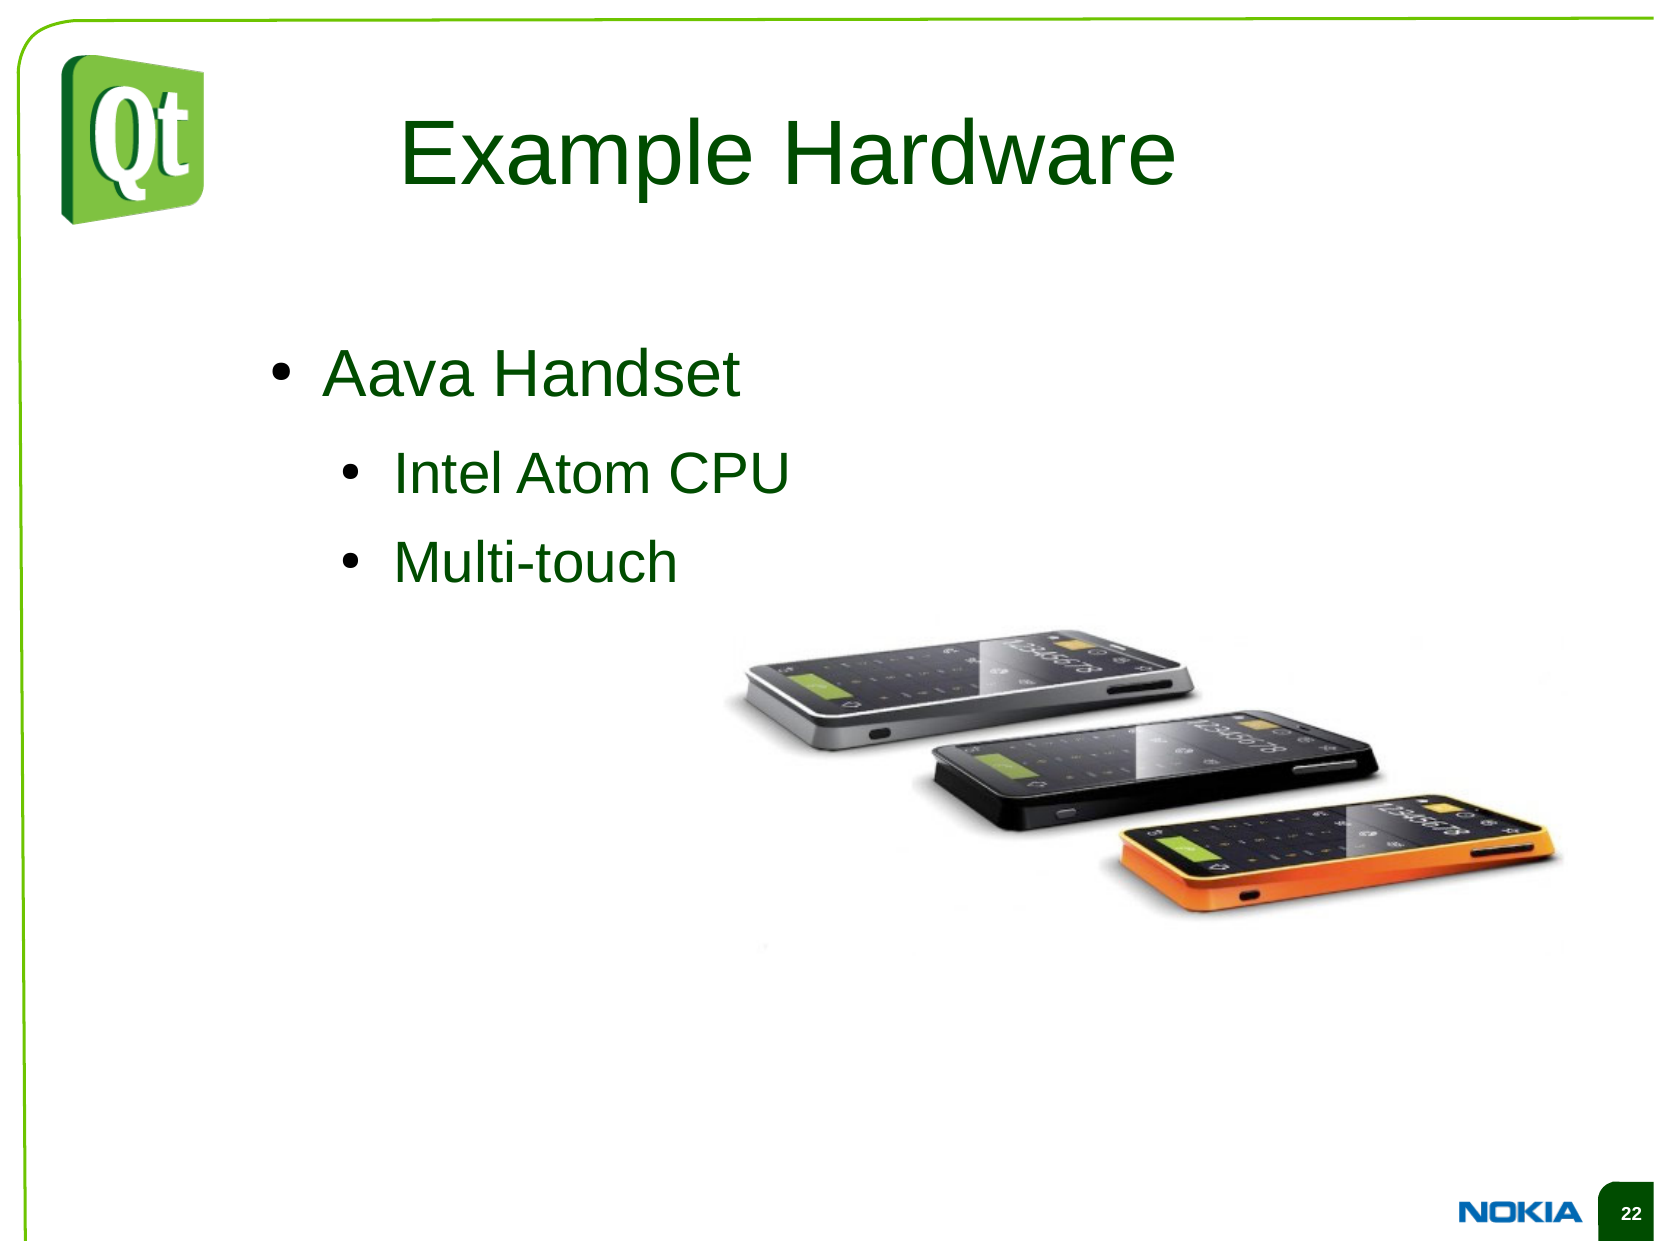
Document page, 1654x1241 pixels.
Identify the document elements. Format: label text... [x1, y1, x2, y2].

title Example Hardware [251, 56, 1327, 250]
picture [61, 55, 204, 225]
list Aava Handset Intel Atom CPU Multi-touch [251, 336, 1571, 1141]
picture [722, 614, 1568, 956]
picture [1459, 1201, 1583, 1223]
